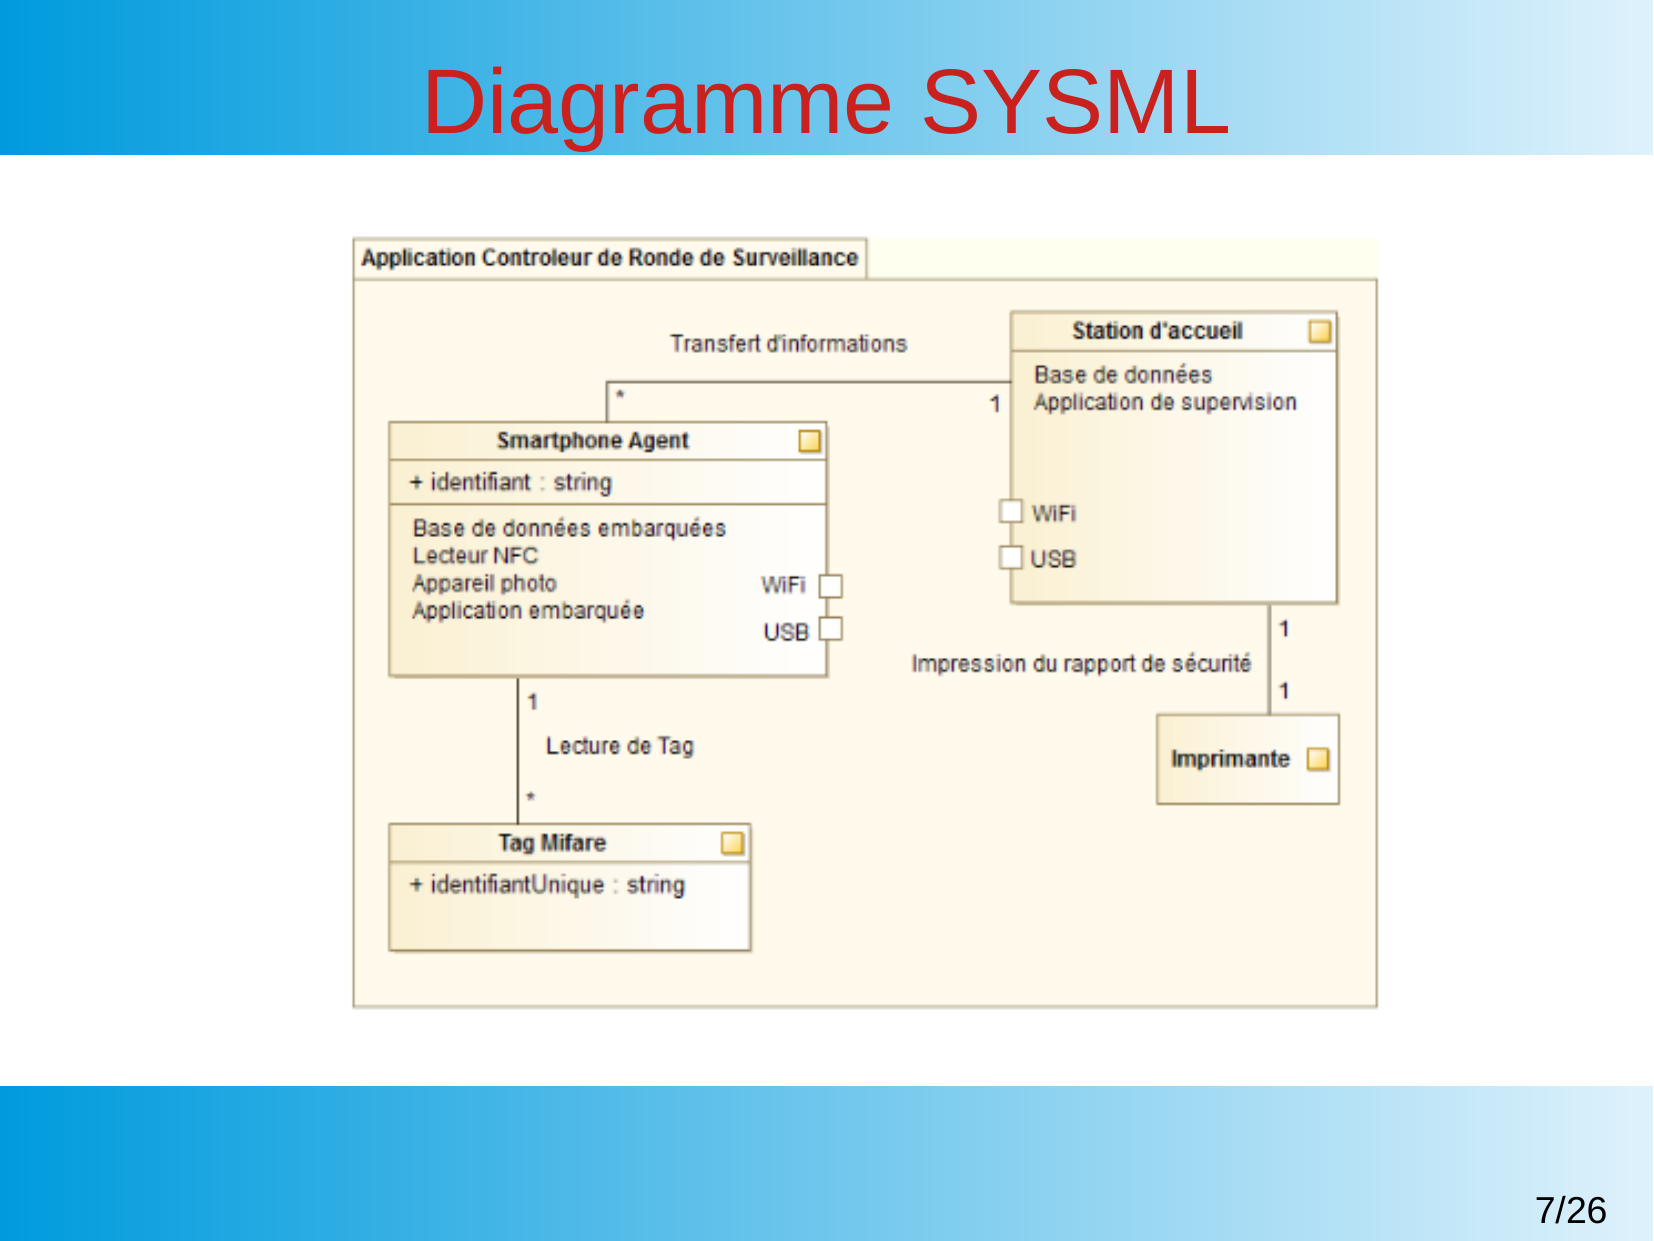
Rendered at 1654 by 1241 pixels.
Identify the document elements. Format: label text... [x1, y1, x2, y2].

title Diagramme SYSML [82, 49, 1571, 155]
picture [342, 224, 1394, 1021]
text_box <numéro>/26 [1520, 1182, 1654, 1241]
